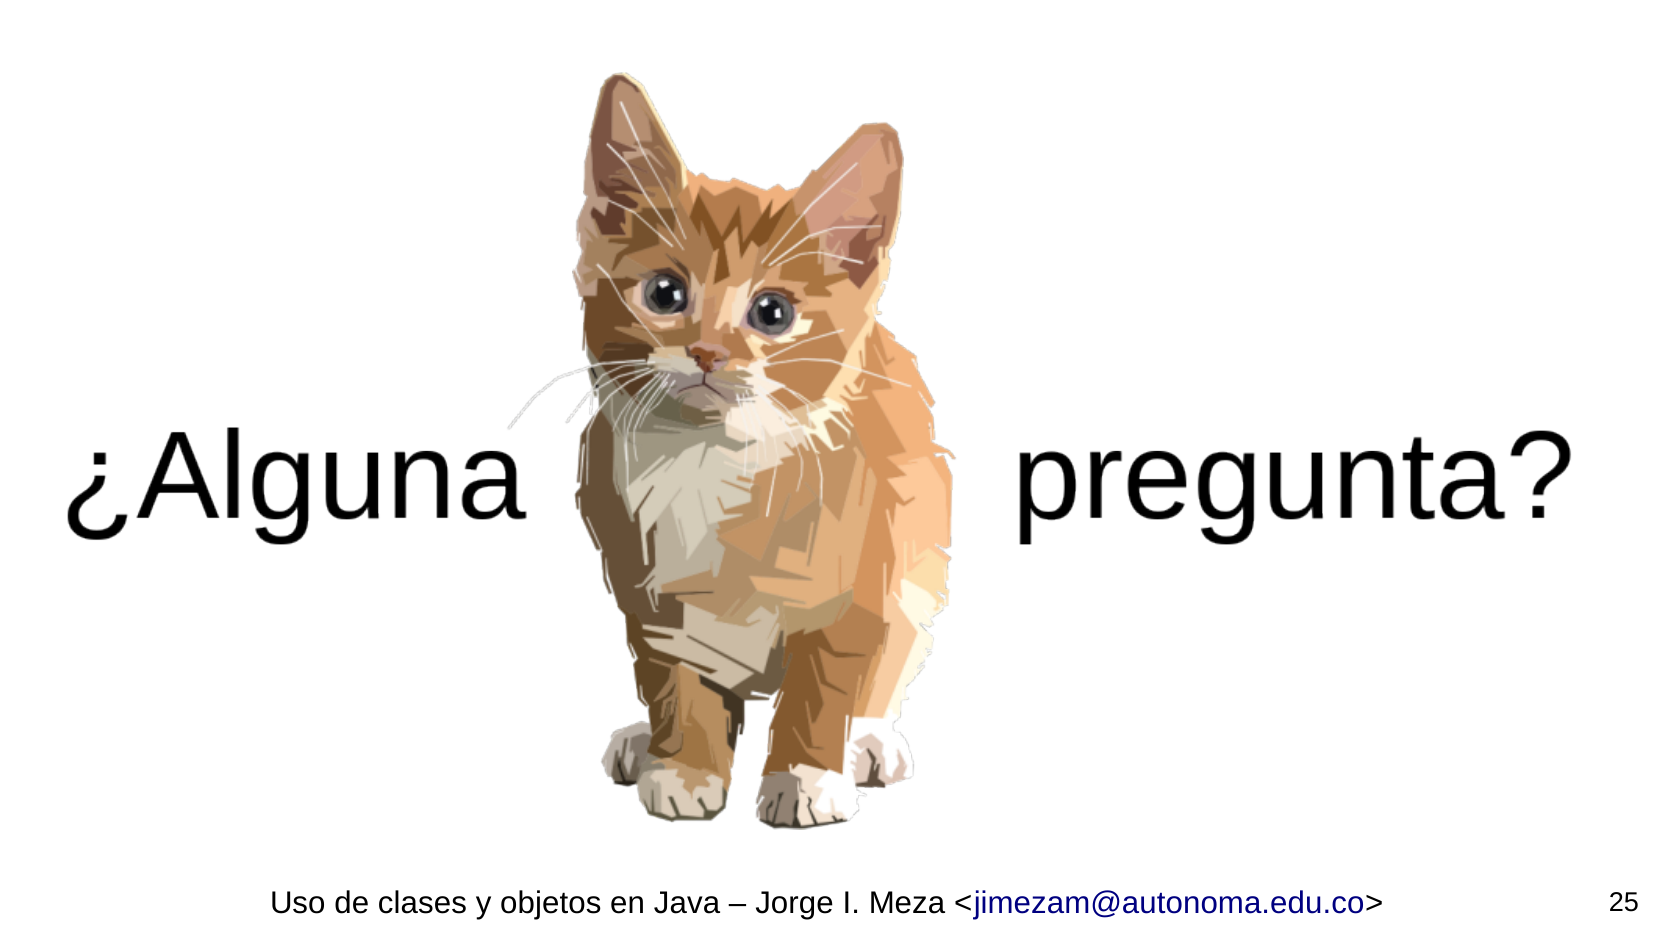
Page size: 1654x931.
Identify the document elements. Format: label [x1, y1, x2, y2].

picture [13, 72, 1623, 830]
